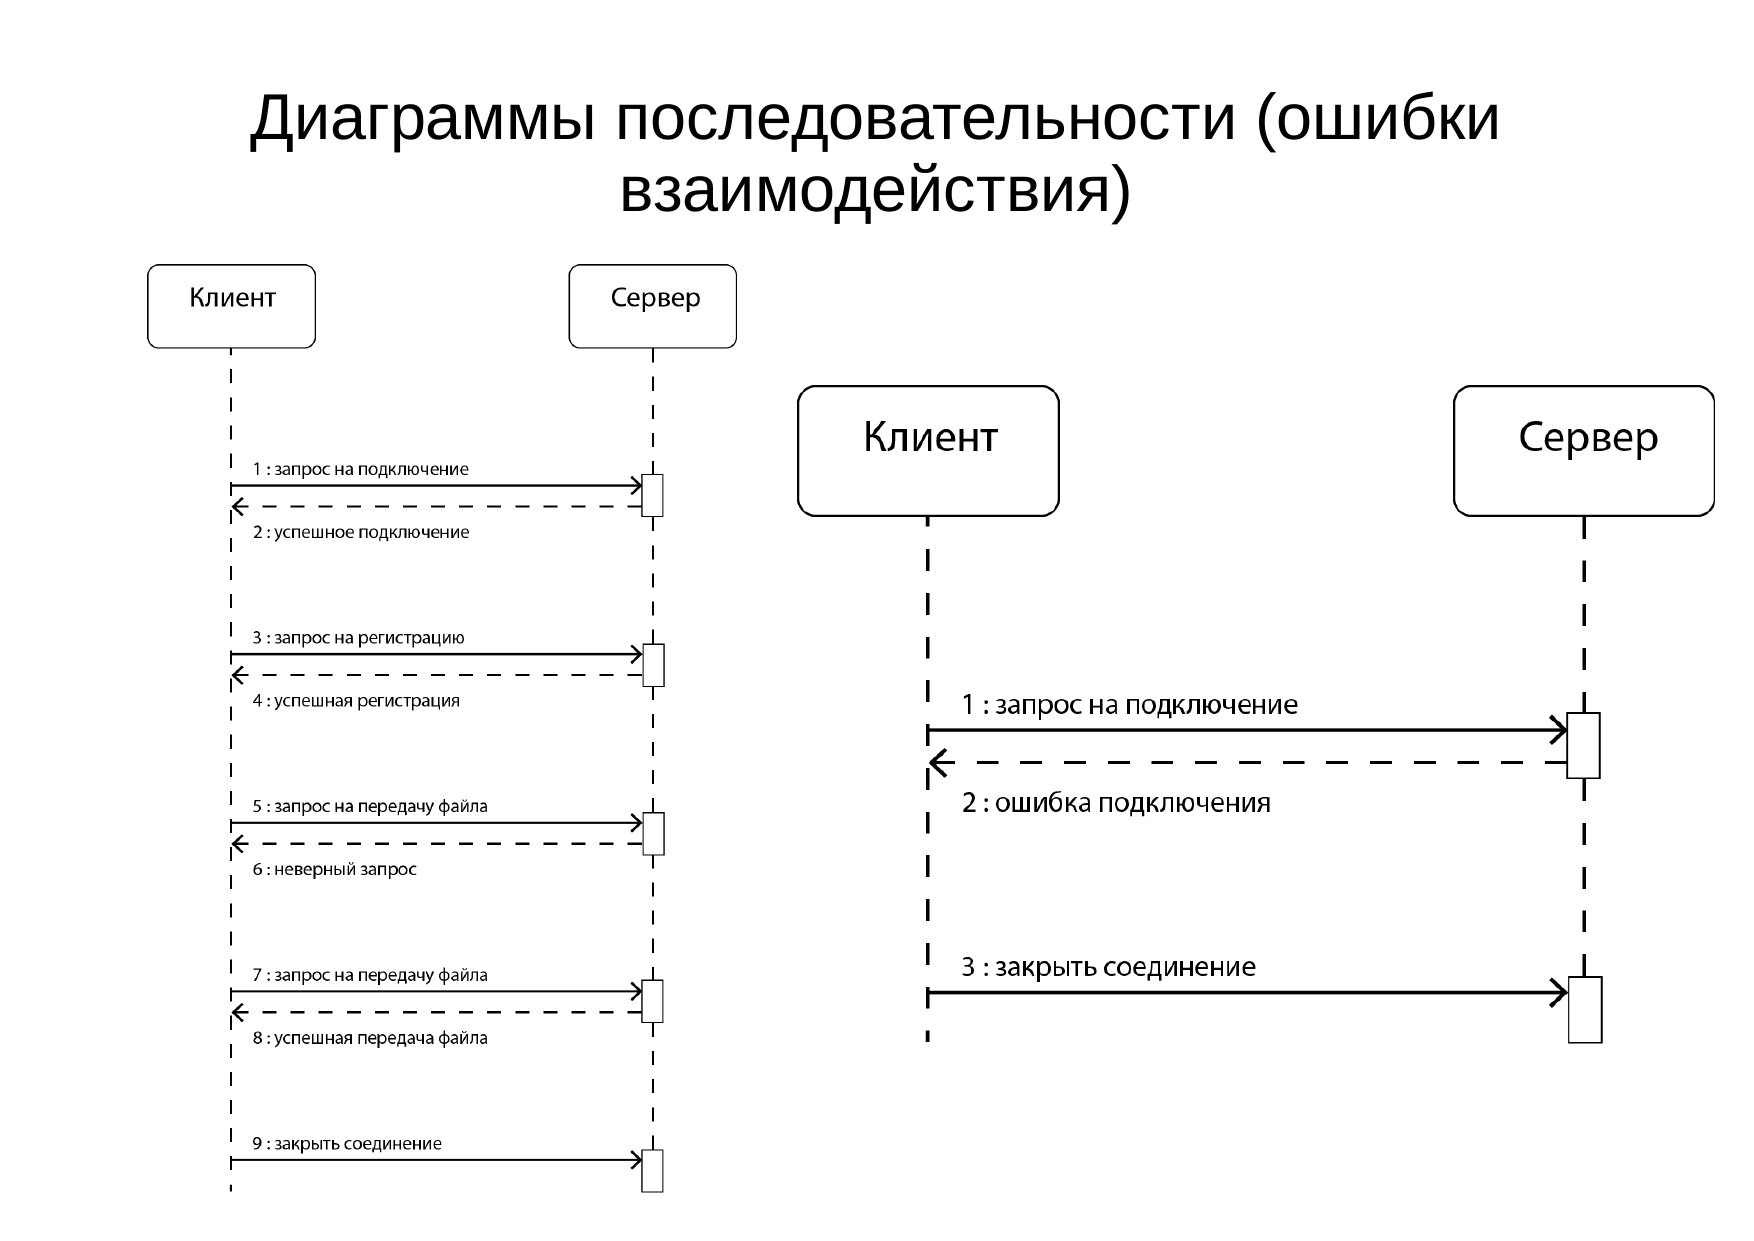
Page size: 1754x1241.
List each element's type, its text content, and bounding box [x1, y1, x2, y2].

title Диаграммы последовательности (ошибки взаимодействия) [87, 49, 1667, 257]
picture [797, 385, 1715, 1044]
picture [147, 264, 737, 1193]
